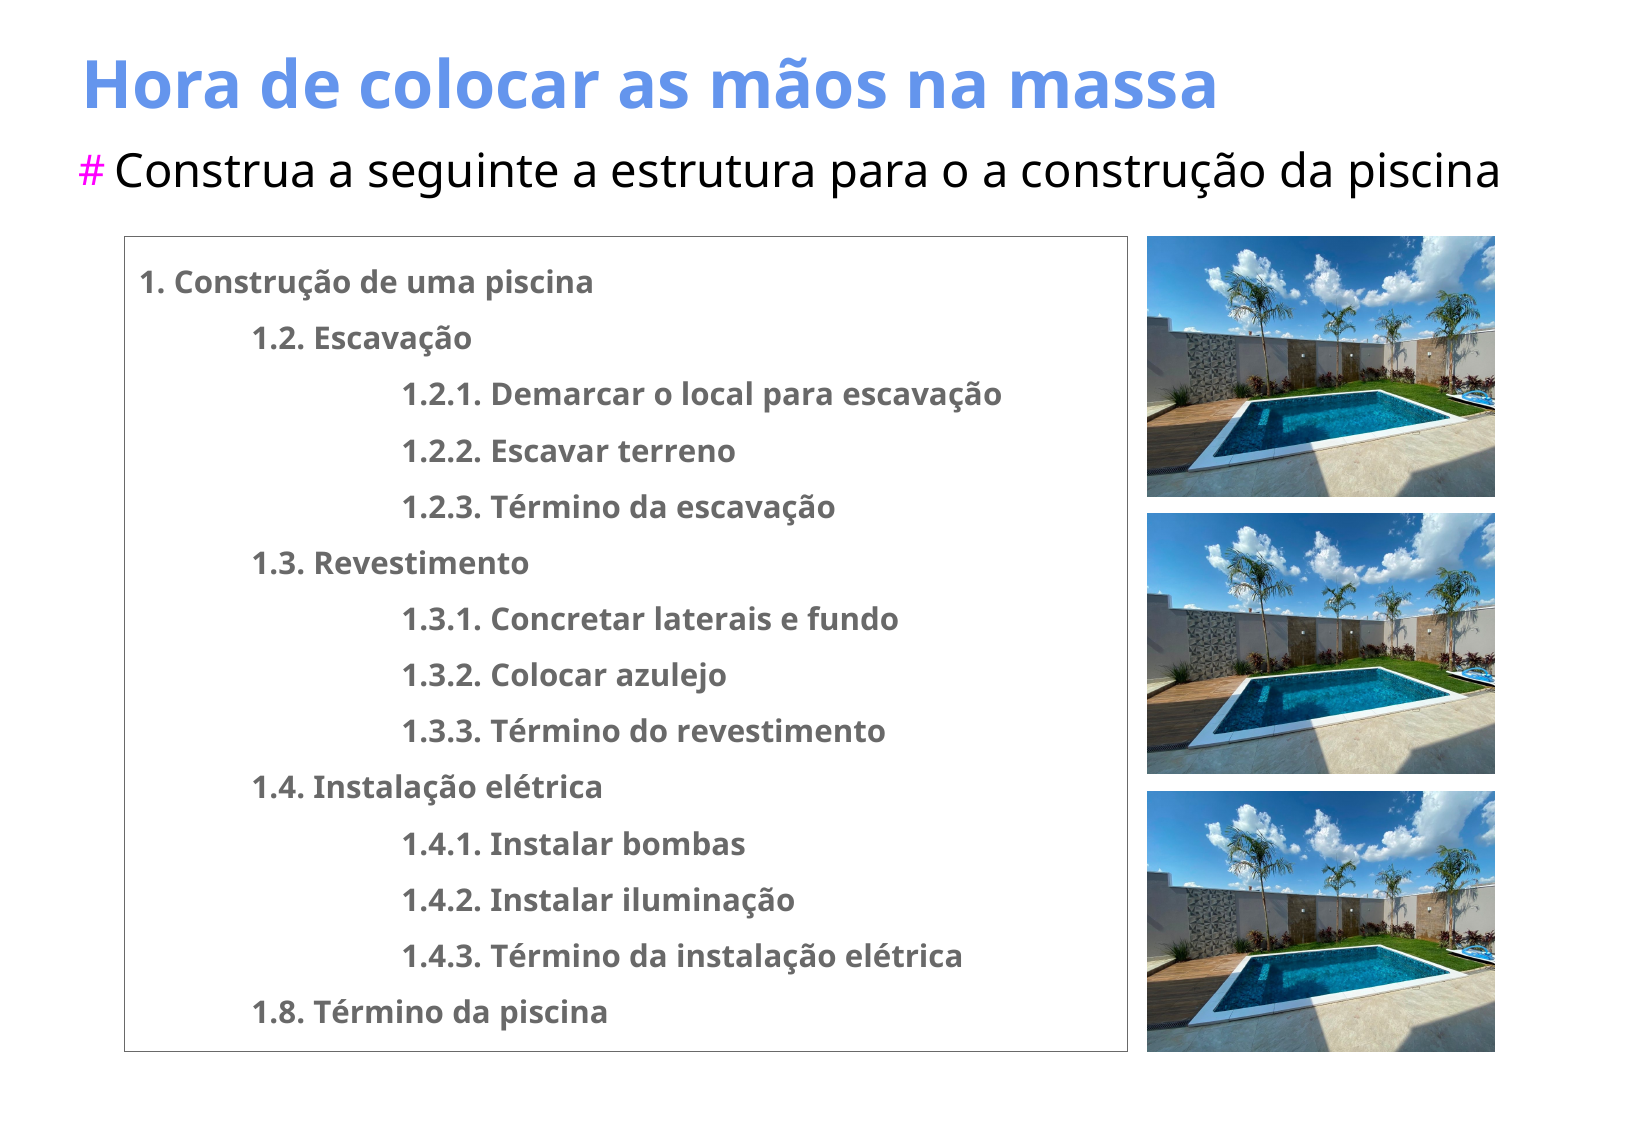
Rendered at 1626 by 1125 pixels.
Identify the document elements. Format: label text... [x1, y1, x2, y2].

list Construa a seguinte a estrutura para o a construção da piscina [69, 112, 1533, 278]
picture [1147, 513, 1495, 774]
text_box 1. Construção de uma piscina 1.2. Escavação 1.2.1. Demarcar o local para escavação 1.2.2. Escavar terreno 1.2.3. Término da escavação 1.3. Revestimento 1.3.1. Concretar laterais e fundo 1.3.2. Colocar azulejo 1.3.3. Término do revestimento 1.4. Instalação elétrica 1.4.1. Instalar bombas 1.4.2. Instalar iluminação 1.4.3. Término da instalação elétrica 1.8. Término da piscina [124, 236, 1128, 1052]
picture [1147, 791, 1495, 1052]
picture [1147, 236, 1495, 497]
title Hora de colocar as mãos na massa [81, 41, 1544, 122]
